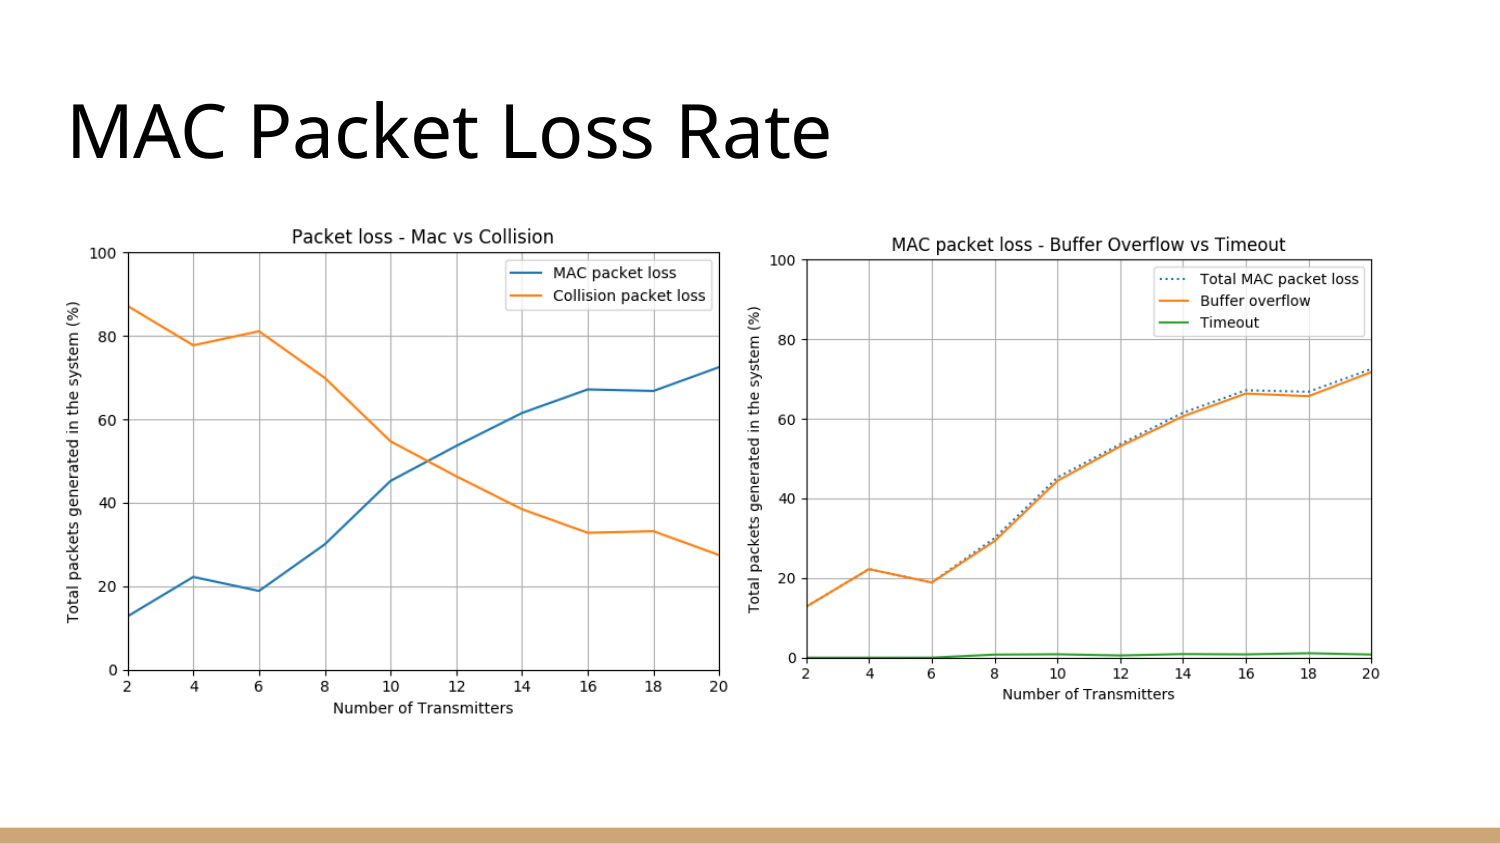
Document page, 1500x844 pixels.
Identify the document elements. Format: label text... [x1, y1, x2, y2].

picture [51, 212, 1396, 733]
title MAC Packet Loss Rate [51, 51, 1449, 189]
